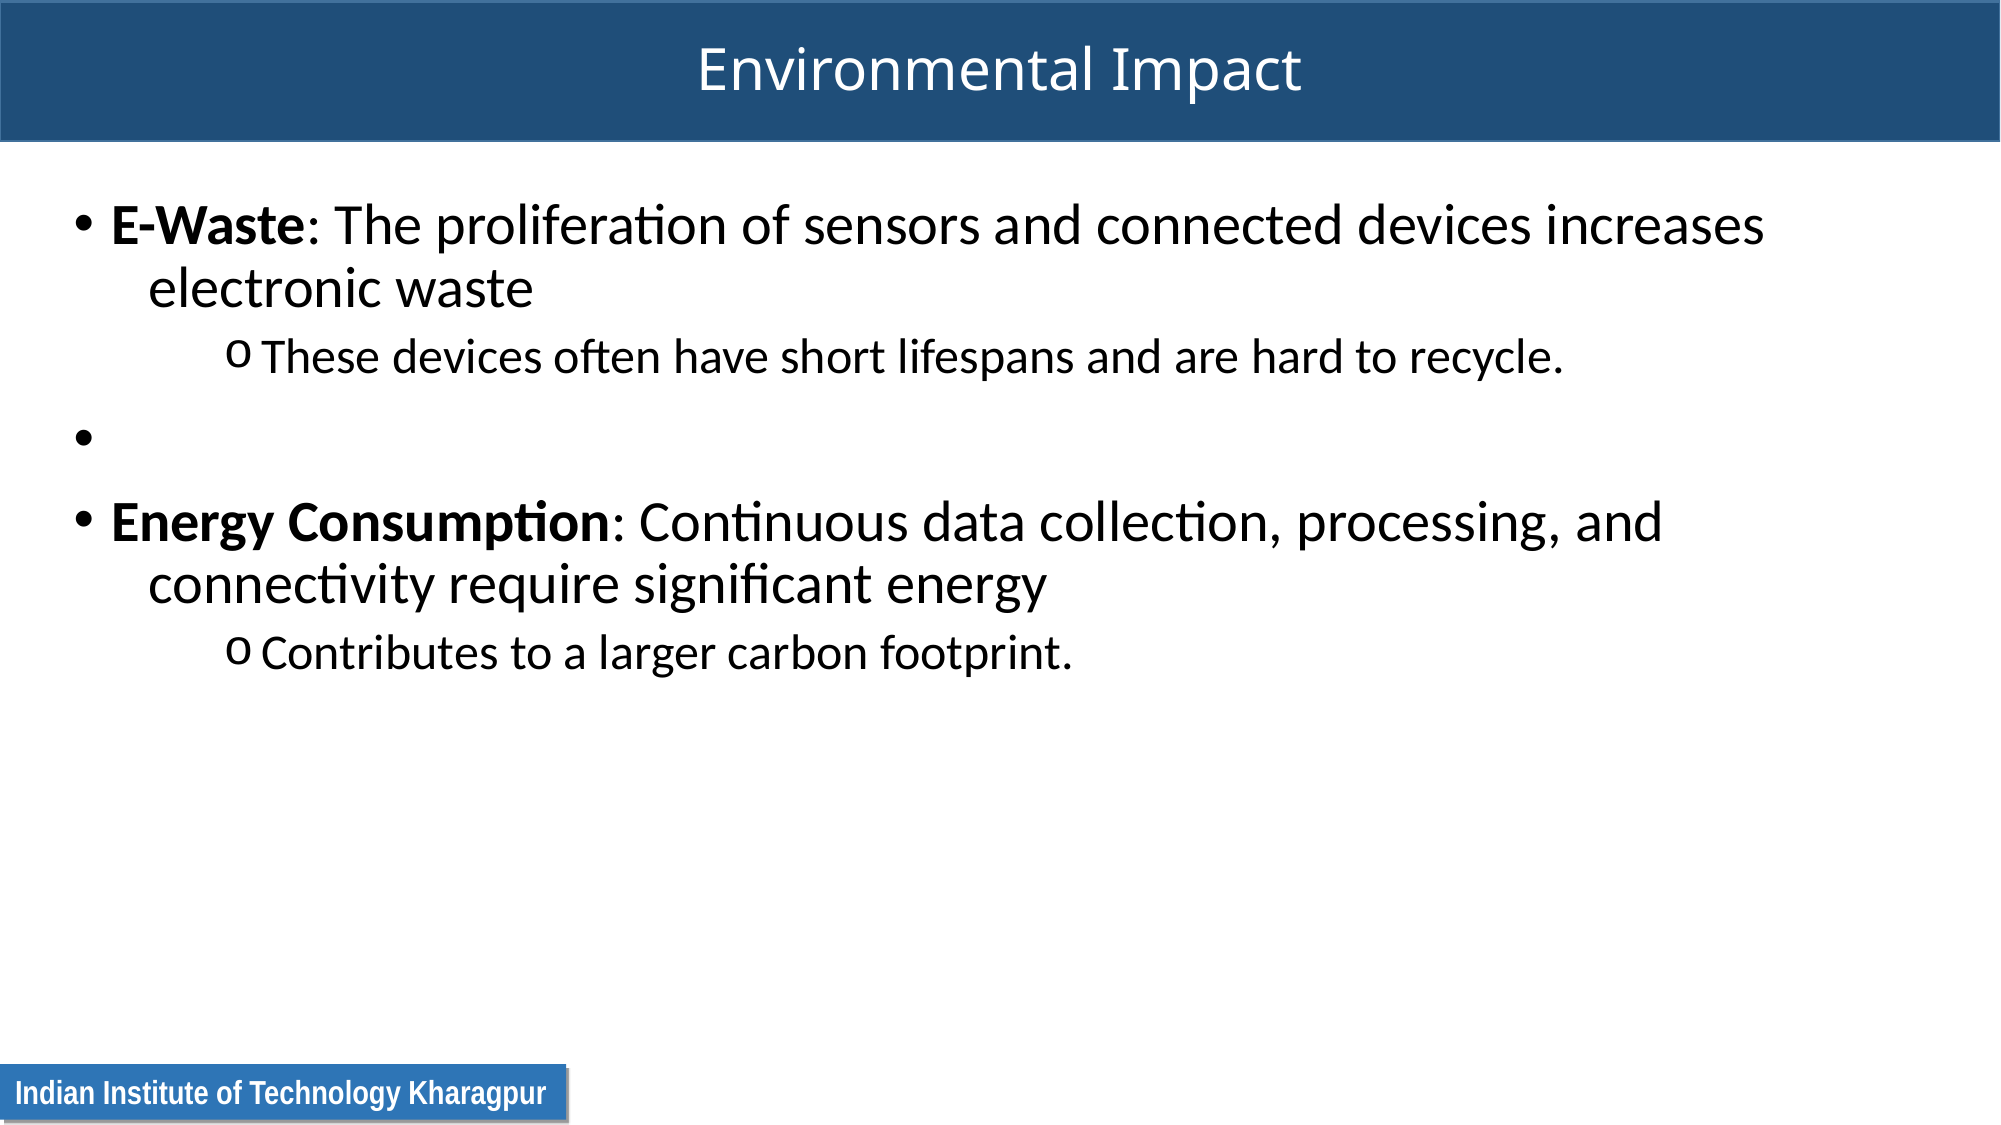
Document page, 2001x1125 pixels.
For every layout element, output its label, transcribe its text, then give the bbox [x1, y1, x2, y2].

title Environmental Impact [0, 1, 2000, 141]
list E-Waste: The proliferation of sensors and connected devices increases electronic waste These devices often have short lifespans and are hard to recycle. Energy Consumption: Continuous data collection, processing, and connectivity require significant energy Contributes to a larger carbon footprint. [58, 186, 1954, 1065]
